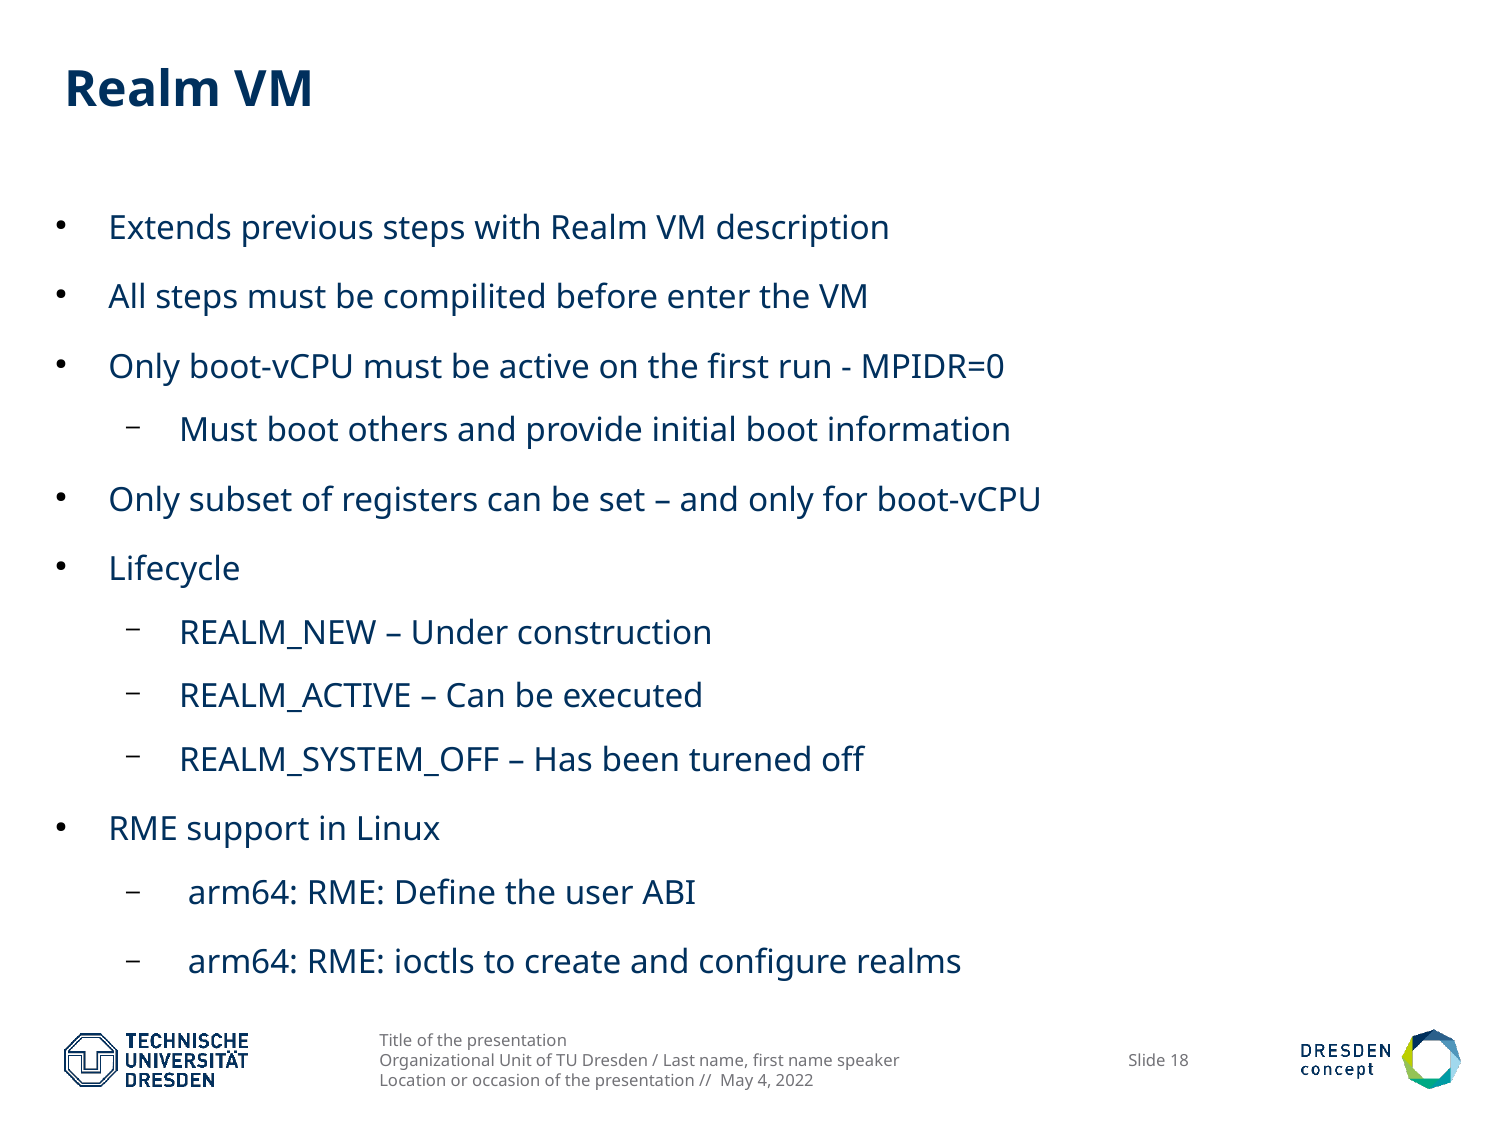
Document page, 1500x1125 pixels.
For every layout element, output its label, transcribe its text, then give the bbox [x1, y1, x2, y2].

list Extends previous steps with Realm VM description All steps must be compilited before enter the VM Only boot-vCPU must be active on the first run - MPIDR=0 Must boot others and provide initial boot information Only subset of registers can be set – and only for boot-vCPU Lifecycle REALM_NEW – Under construction REALM_ACTIVE – Can be executed REALM_SYSTEM_OFF – Has been turened off RME support in Linux arm64: RME: Define the user ABI arm64: RME: ioctls to create and configure realms [37, 205, 1351, 1013]
title Realm VM [64, 56, 1437, 190]
picture [1301, 1029, 1461, 1089]
picture [64, 1033, 248, 1087]
